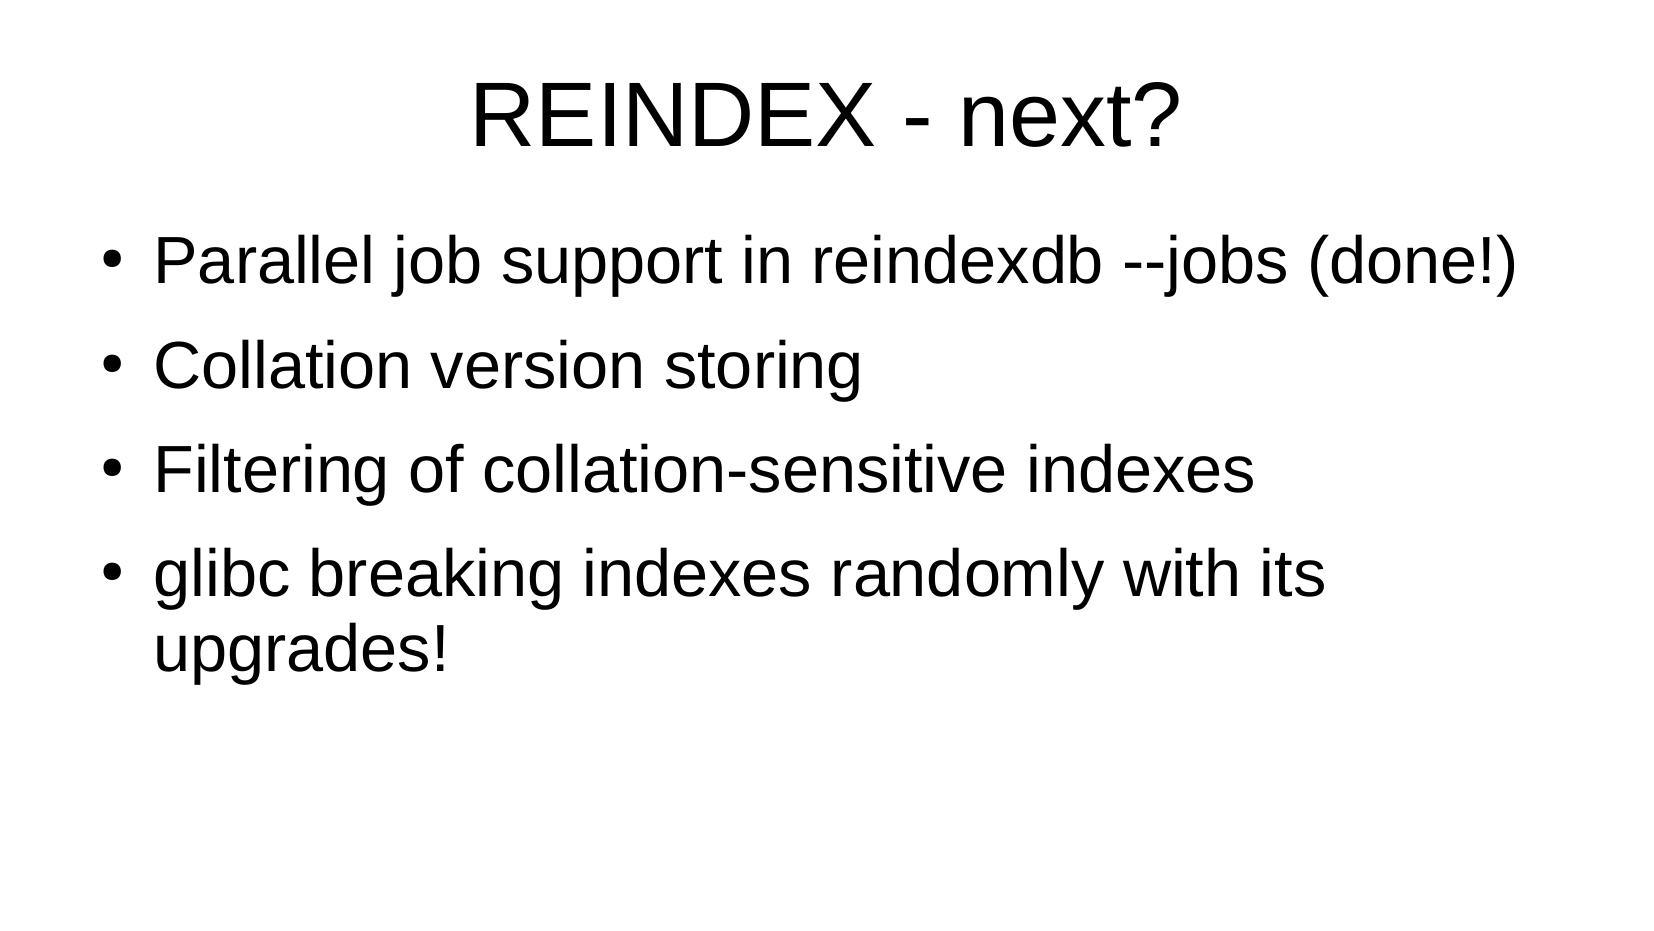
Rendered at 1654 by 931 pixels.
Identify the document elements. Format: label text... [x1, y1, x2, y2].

list Parallel job support in reindexdb --jobs (done!) Collation version storing Filtering of collation-sensitive indexes glibc breaking indexes randomly with its upgrades! [82, 223, 1571, 763]
title REINDEX - next? [82, 37, 1571, 193]
